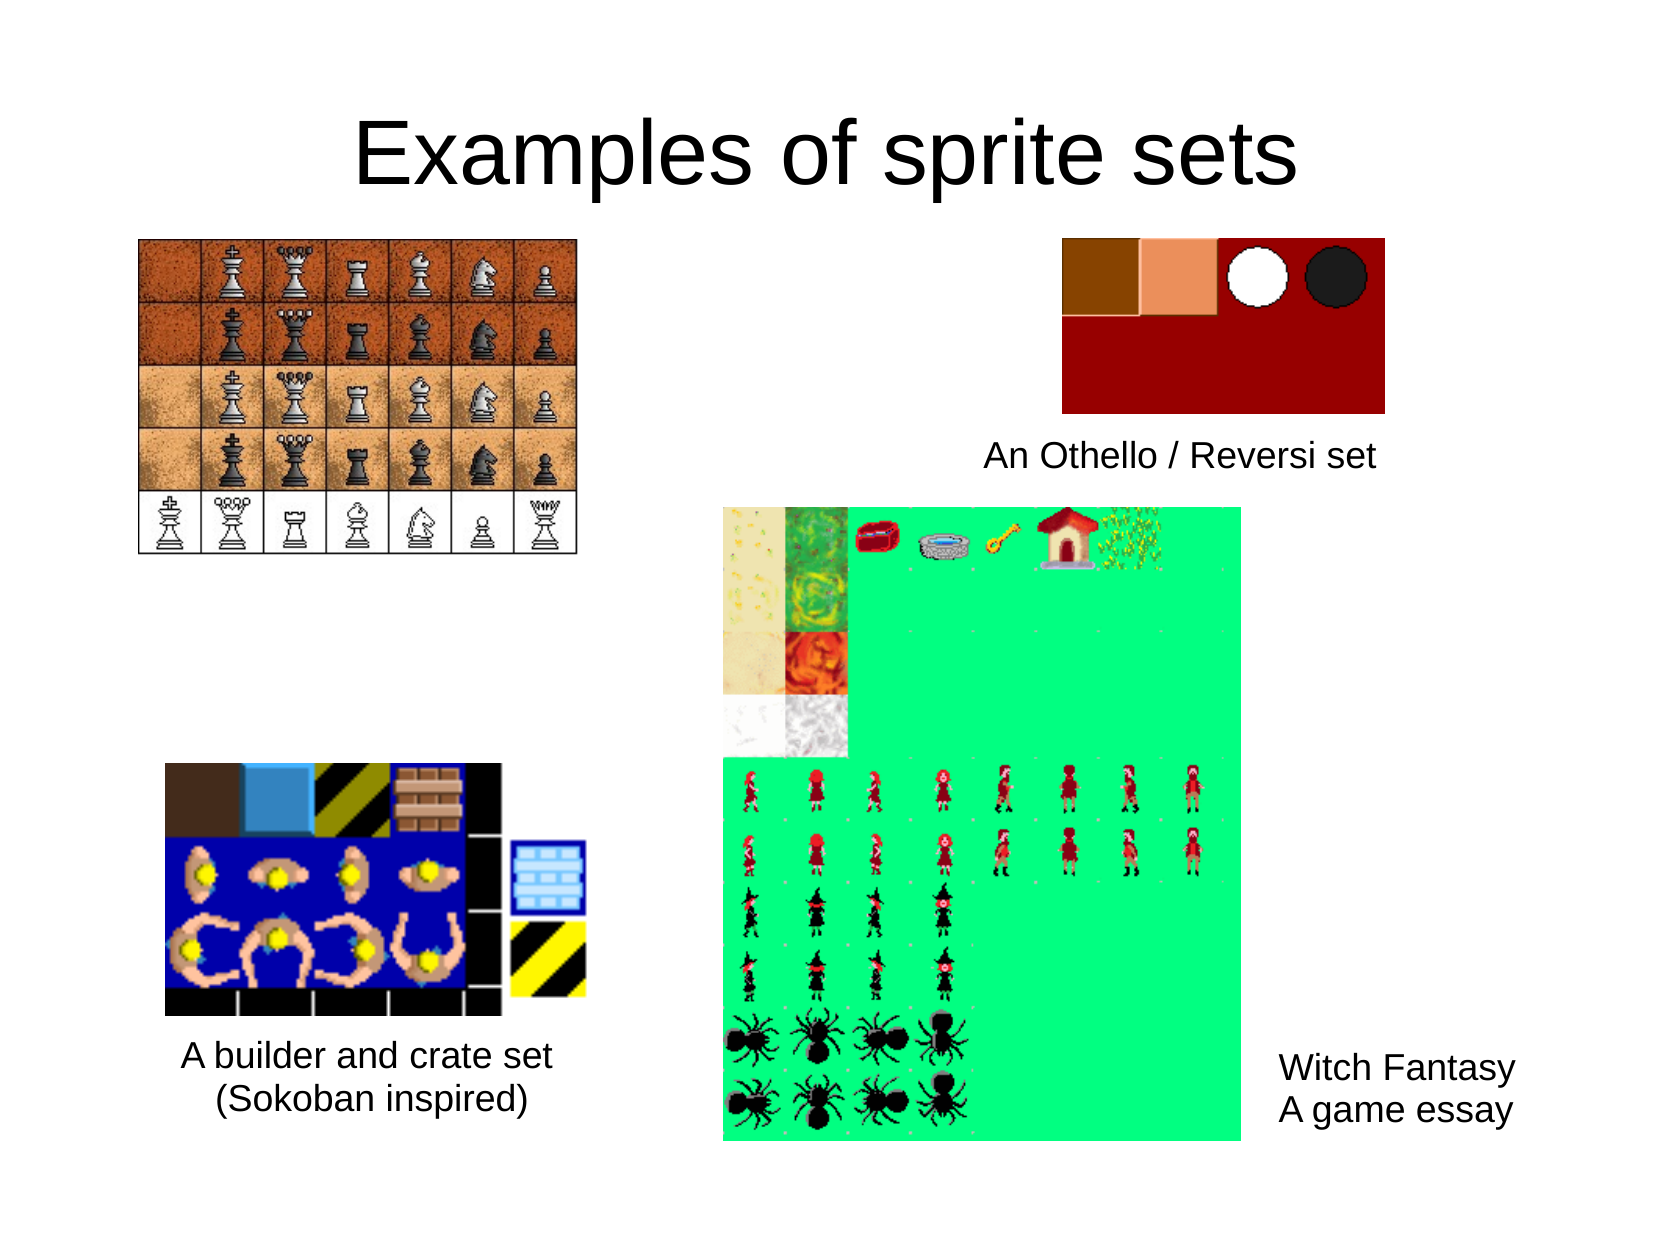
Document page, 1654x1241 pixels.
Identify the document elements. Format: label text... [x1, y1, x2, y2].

text_box An Othello / Reversi set [968, 427, 1489, 485]
title Examples of sprite sets [82, 49, 1571, 257]
picture [165, 763, 608, 1016]
text_box A builder and crate set (Sokoban inspired) [153, 1027, 591, 1134]
text_box Witch Fantasy A game essay [1263, 1039, 1560, 1139]
picture [1062, 238, 1385, 414]
picture [138, 239, 579, 556]
picture [723, 507, 1241, 1141]
